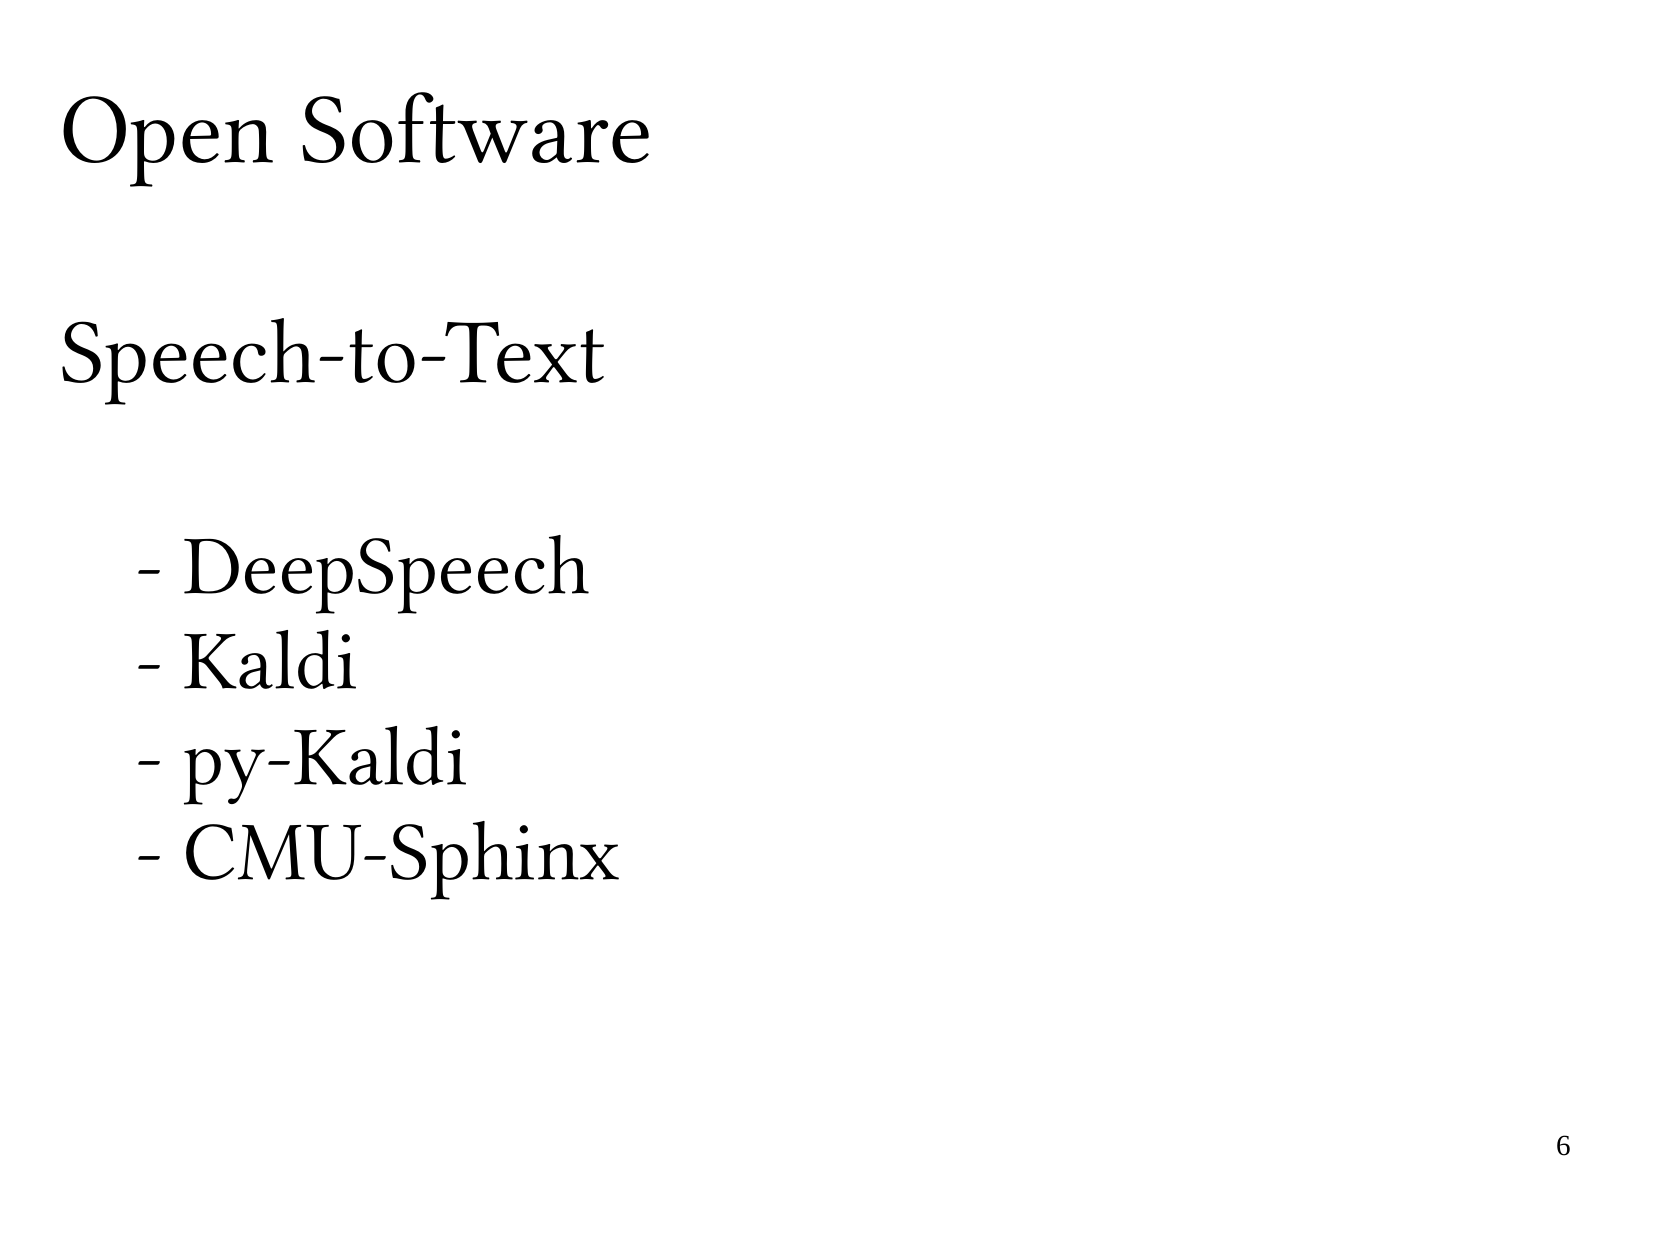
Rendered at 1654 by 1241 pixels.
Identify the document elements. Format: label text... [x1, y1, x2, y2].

subtitle Open Software Speech-to-Text - DeepSpeech - Kaldi - py-Kaldi - CMU-Sphinx [60, 72, 1549, 1216]
